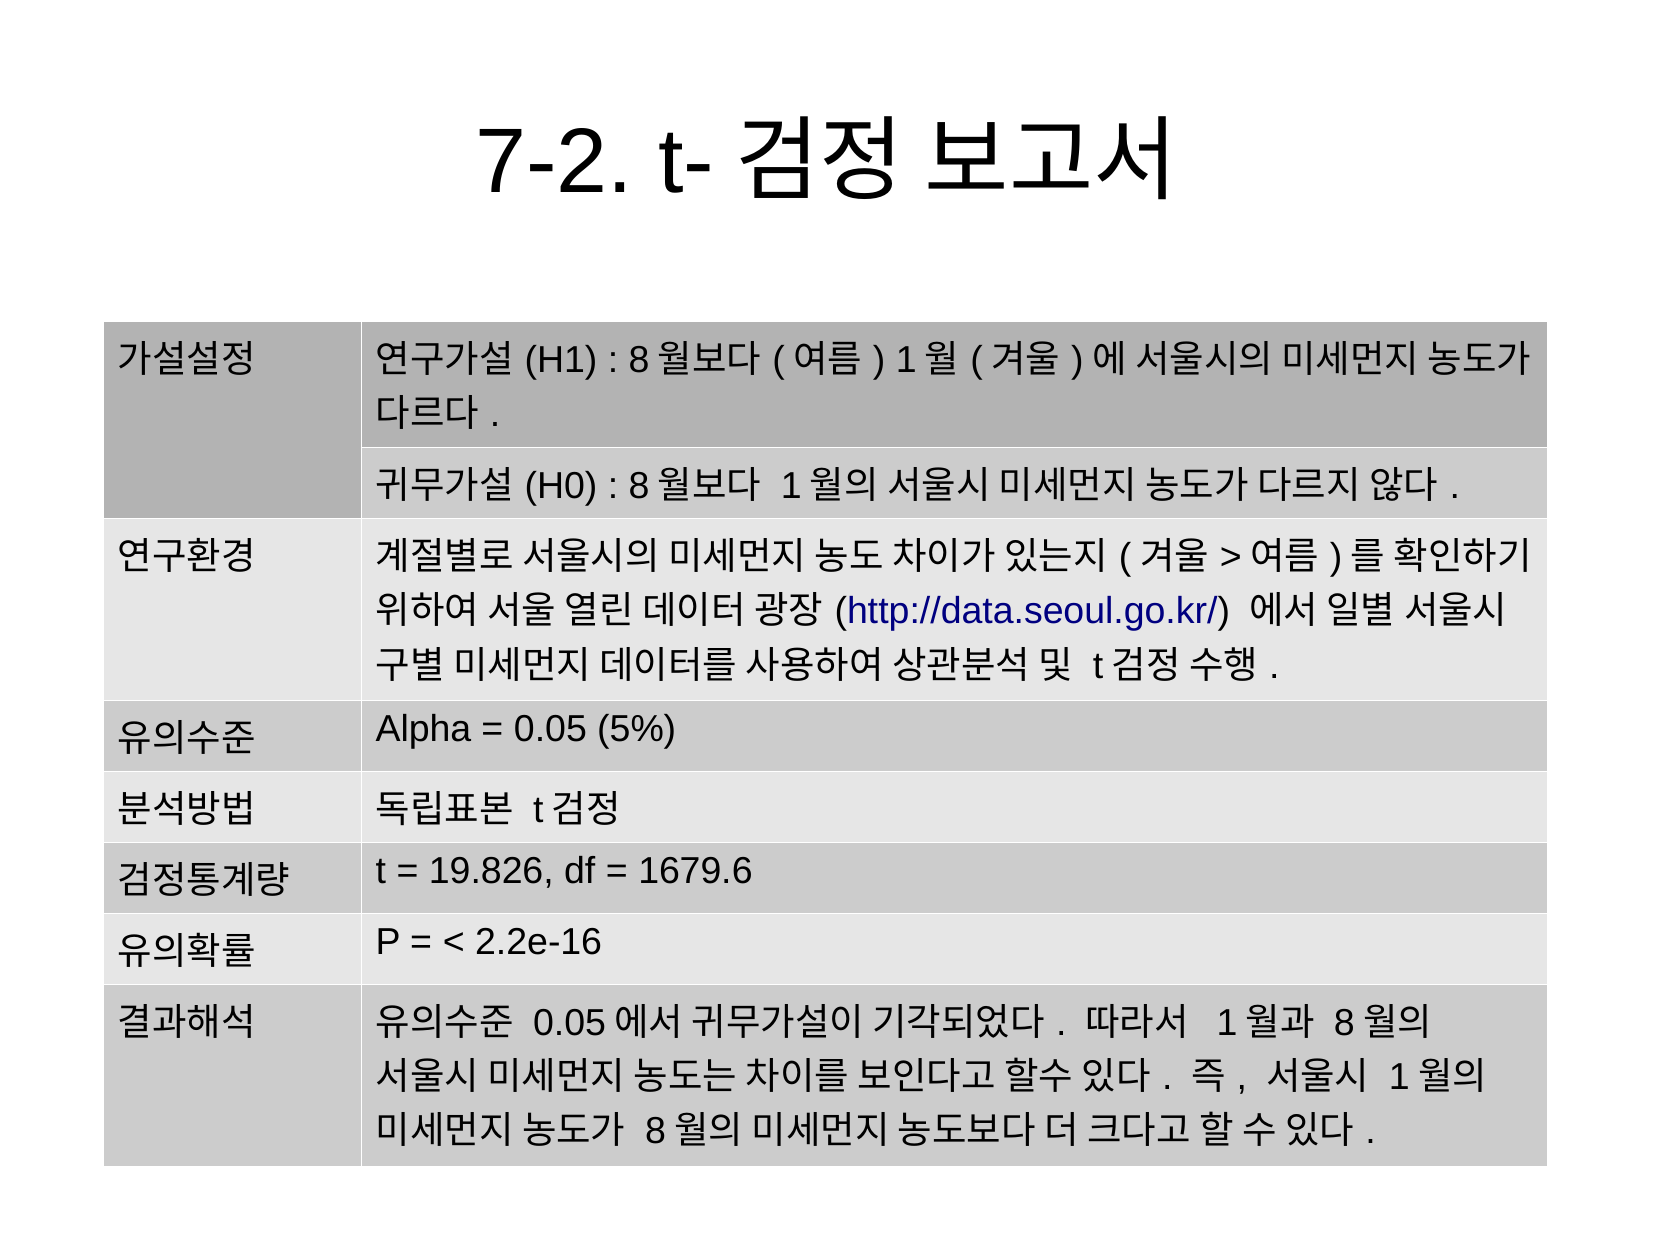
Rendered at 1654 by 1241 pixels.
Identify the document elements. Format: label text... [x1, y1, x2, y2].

table_header 연구가설(H1) : 8월보다(여름) 1월(겨울)에 서울시의 미세먼지 농도가 다르다. [362, 322, 1547, 447]
table_cell 독립표본 t검정 [362, 772, 1547, 842]
table_cell 연구환경 [104, 519, 361, 700]
table_cell 결과해석 [104, 985, 361, 1166]
table_cell t = 19.826, df = 1679.6 [362, 843, 1547, 913]
table_cell P = < 2.2e-16 [362, 914, 1547, 984]
table_cell 계절별로 서울시의 미세먼지 농도 차이가 있는지(겨울>여름)를 확인하기 위하여 서울 열린 데이터 광장(http://data.seoul.go.kr/) 에서 일별 서울시 구별 미세먼지 데이터를 사용하여 상관분석 및 t검정 수행. [362, 519, 1547, 700]
table_cell 귀무가설(H0) : 8월보다 1월의 서울시 미세먼지 농도가 다르지 않다. [362, 448, 1547, 518]
title 7-2. t-검정 보고서 [82, 49, 1571, 257]
table_cell Alpha = 0.05 (5%) [362, 701, 1547, 771]
table_cell 유의수준 0.05에서 귀무가설이 기각되었다. 따라서 1월과 8월의 서울시 미세먼지 농도는 차이를 보인다고 할수 있다. 즉, 서울시 1월의 미세먼지 농도가 8월의 미세먼지 농도보다 더 크다고 할 수 있다. [362, 985, 1547, 1166]
table_cell 분석방법 [104, 772, 361, 842]
table_cell 유의확률 [104, 914, 361, 984]
table_cell 검정통계량 [104, 843, 361, 913]
table_cell 유의수준 [104, 701, 361, 771]
table_header 가설설정 [104, 322, 361, 518]
